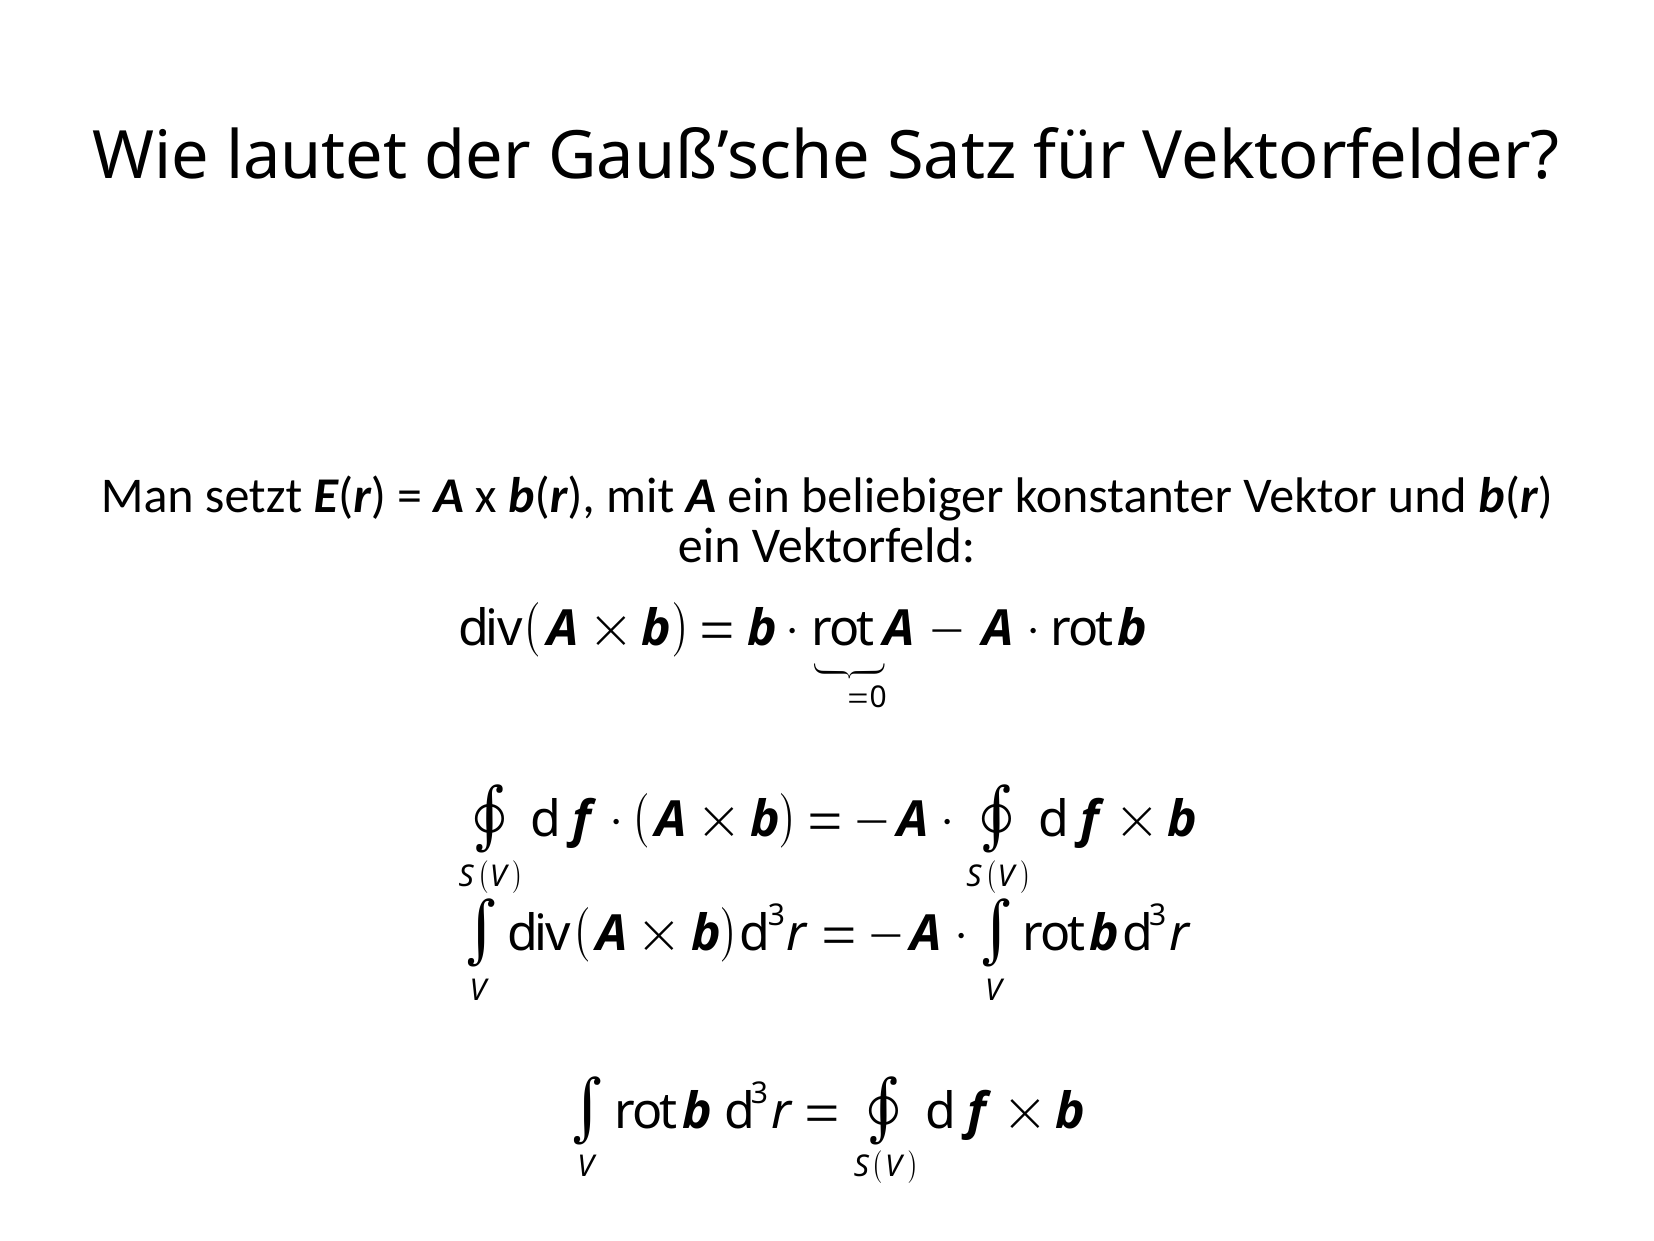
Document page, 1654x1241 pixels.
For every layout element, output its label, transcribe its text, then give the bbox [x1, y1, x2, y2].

chart [452, 598, 1202, 1185]
title Wie lautet der Gauß’sche Satz für Vektorfelder? [82, 49, 1571, 257]
subtitle Man setzt E(r) = A x b(r), mit A ein beliebiger konstanter Vektor und b(r) ein Vektorfeld: [82, 290, 1571, 1010]
